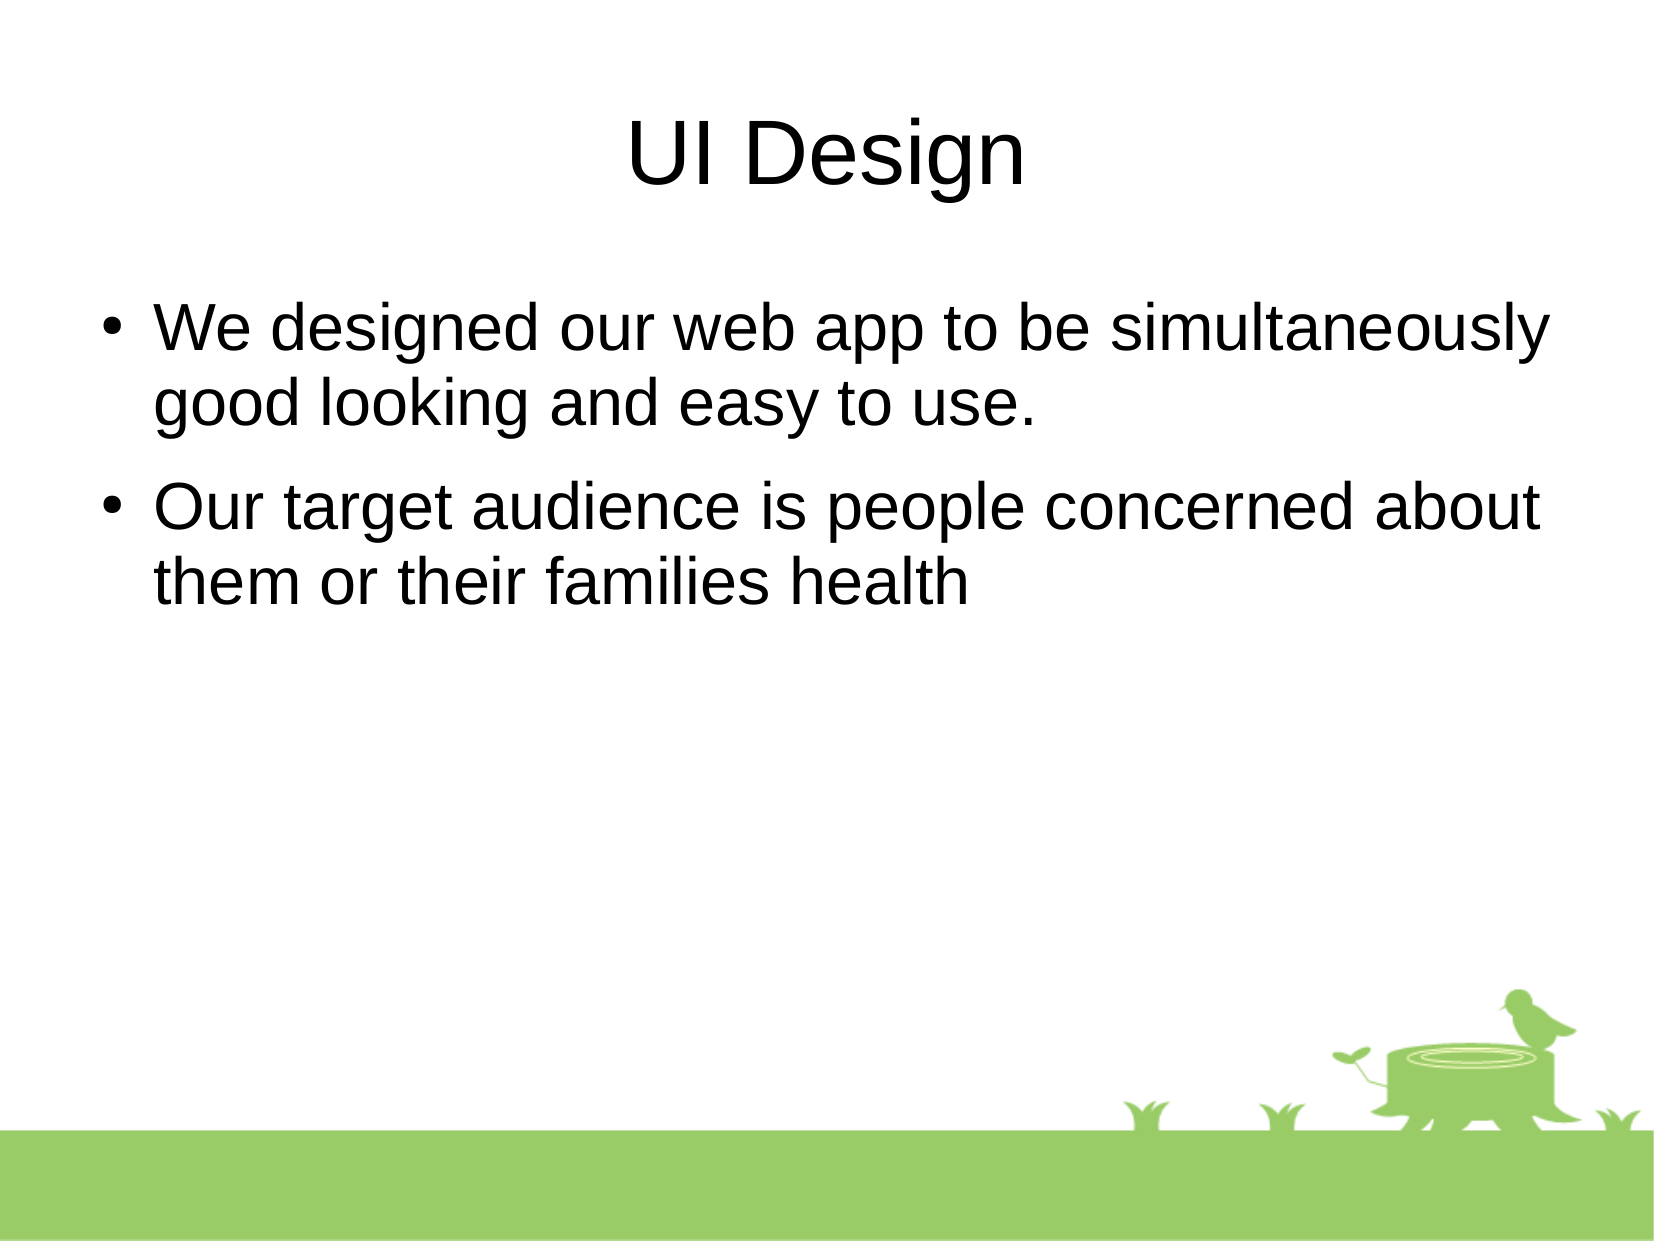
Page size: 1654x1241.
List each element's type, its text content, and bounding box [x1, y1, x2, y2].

list We designed our web app to be simultaneously good looking and easy to use. Our target audience is people concerned about them or their families health [82, 290, 1571, 1010]
picture [0, 0, 1654, 1241]
title UI Design [82, 49, 1571, 257]
